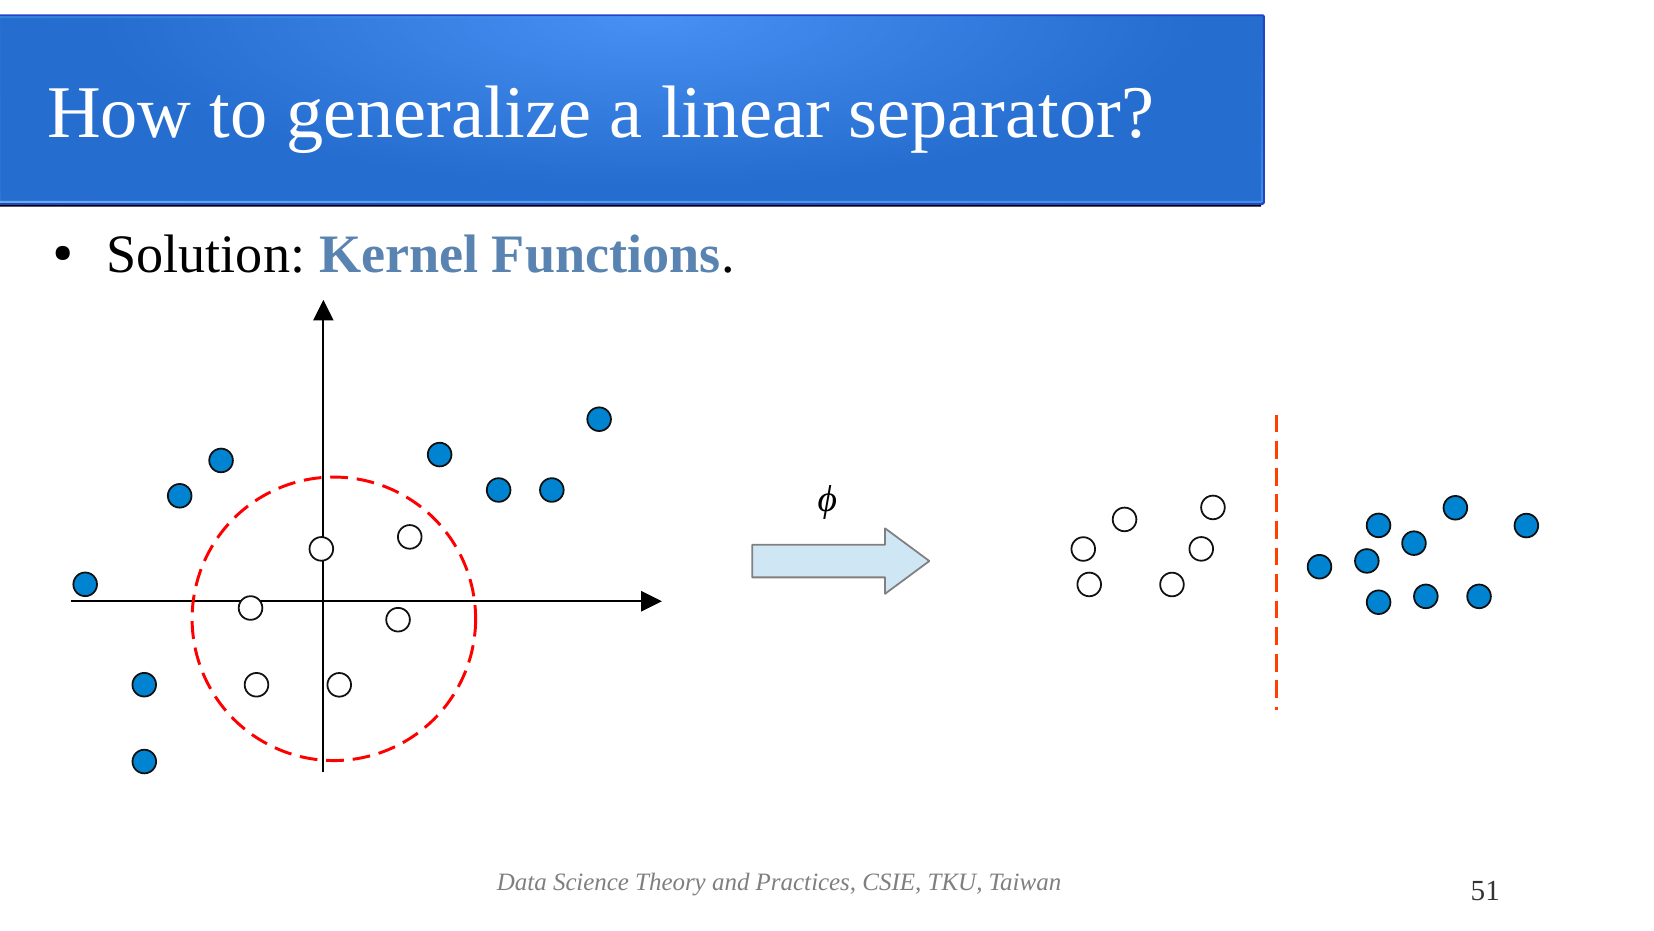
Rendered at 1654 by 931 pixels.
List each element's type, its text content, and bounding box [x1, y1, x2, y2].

text_box [587, 407, 611, 432]
text_box [540, 478, 564, 502]
text_box [1443, 495, 1468, 520]
text_box [327, 672, 352, 697]
text_box [1201, 495, 1225, 520]
text_box [1160, 572, 1184, 597]
text_box [486, 478, 511, 502]
text_box [209, 448, 233, 473]
text_box [427, 442, 452, 467]
text_box [386, 607, 410, 632]
text_box [1514, 513, 1539, 538]
text_box [238, 596, 263, 620]
text_box [752, 528, 930, 594]
text_box [73, 572, 98, 597]
text_box [1414, 584, 1438, 609]
text_box [1112, 507, 1137, 532]
text_box [132, 749, 157, 774]
text_box [1467, 584, 1491, 609]
text_box [397, 525, 422, 549]
text_box [1189, 537, 1214, 561]
text_box [132, 672, 157, 697]
text_box [167, 483, 192, 508]
text_box [1071, 537, 1096, 561]
list Solution: Kernel Functions. [35, 224, 1524, 764]
text_box [1307, 554, 1332, 579]
text_box [1402, 531, 1426, 556]
text_box [244, 672, 269, 697]
text_box [1355, 549, 1379, 573]
title How to generalize a linear separator? [47, 35, 1199, 189]
text_box [1366, 513, 1391, 538]
text_box [1077, 572, 1102, 597]
text_box [1366, 590, 1391, 615]
text_box [309, 537, 334, 561]
text_box ϕ [802, 470, 852, 528]
